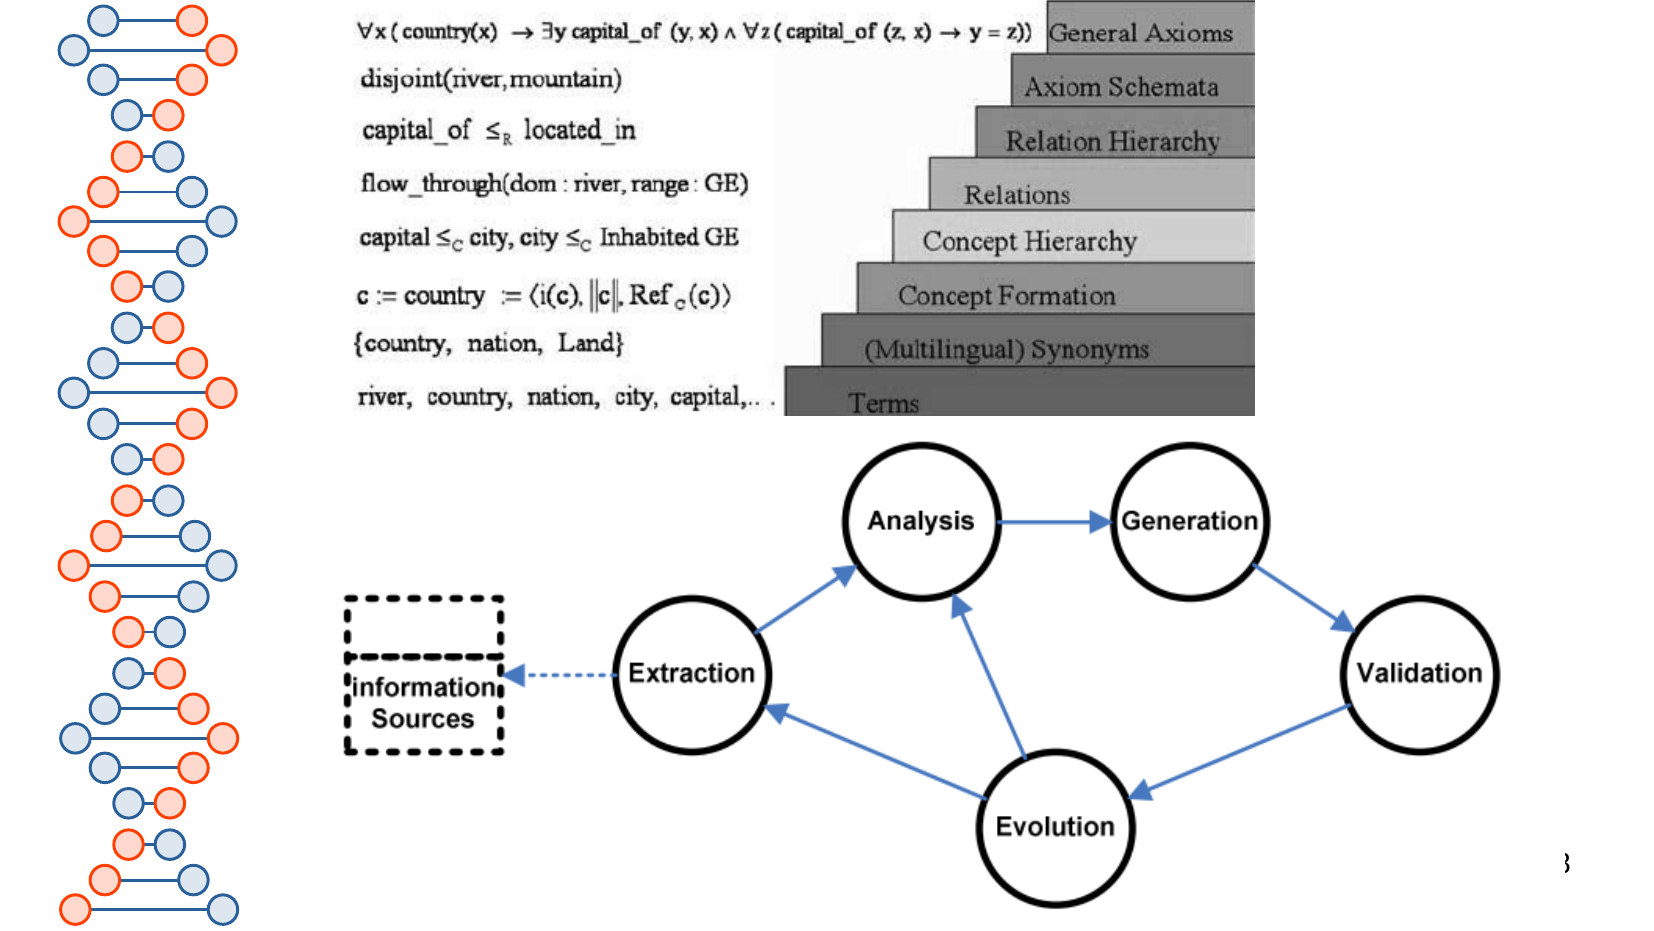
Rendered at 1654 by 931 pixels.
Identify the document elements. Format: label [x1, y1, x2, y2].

picture [354, 0, 1255, 416]
picture [266, 428, 1565, 931]
